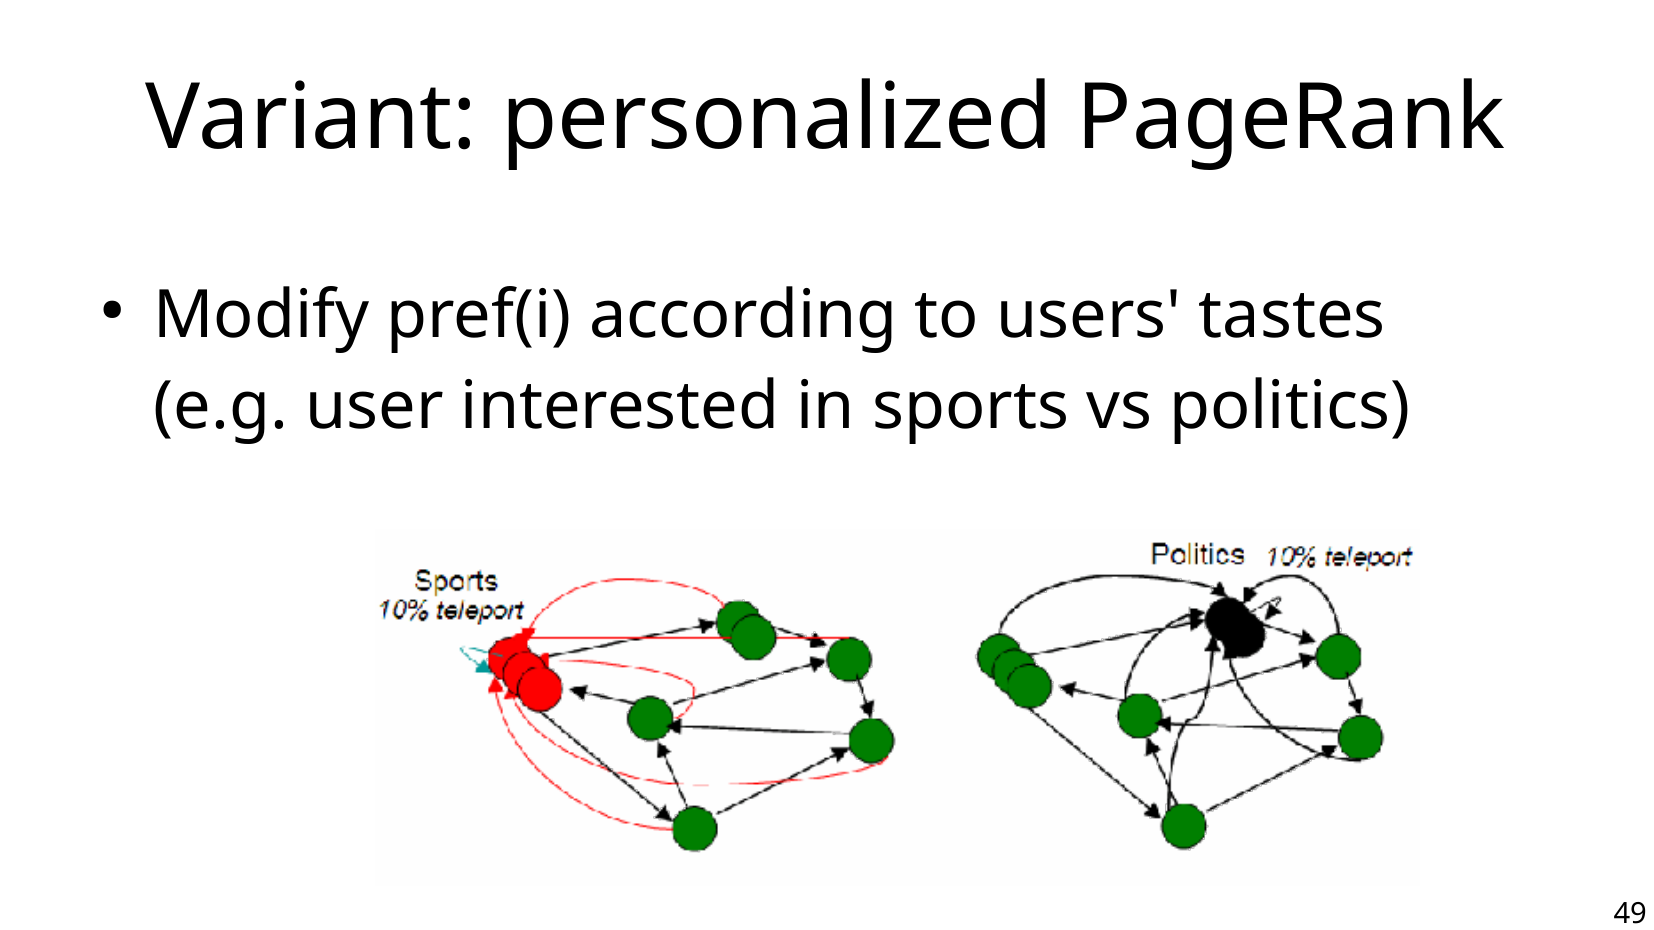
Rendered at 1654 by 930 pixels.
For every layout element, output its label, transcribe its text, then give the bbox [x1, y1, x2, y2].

list Modify pref(i) according to users' tastes (e.g. user interested in sports vs politics) [82, 266, 1571, 450]
title Variant: personalized PageRank [82, 49, 1571, 257]
picture [375, 529, 1420, 886]
